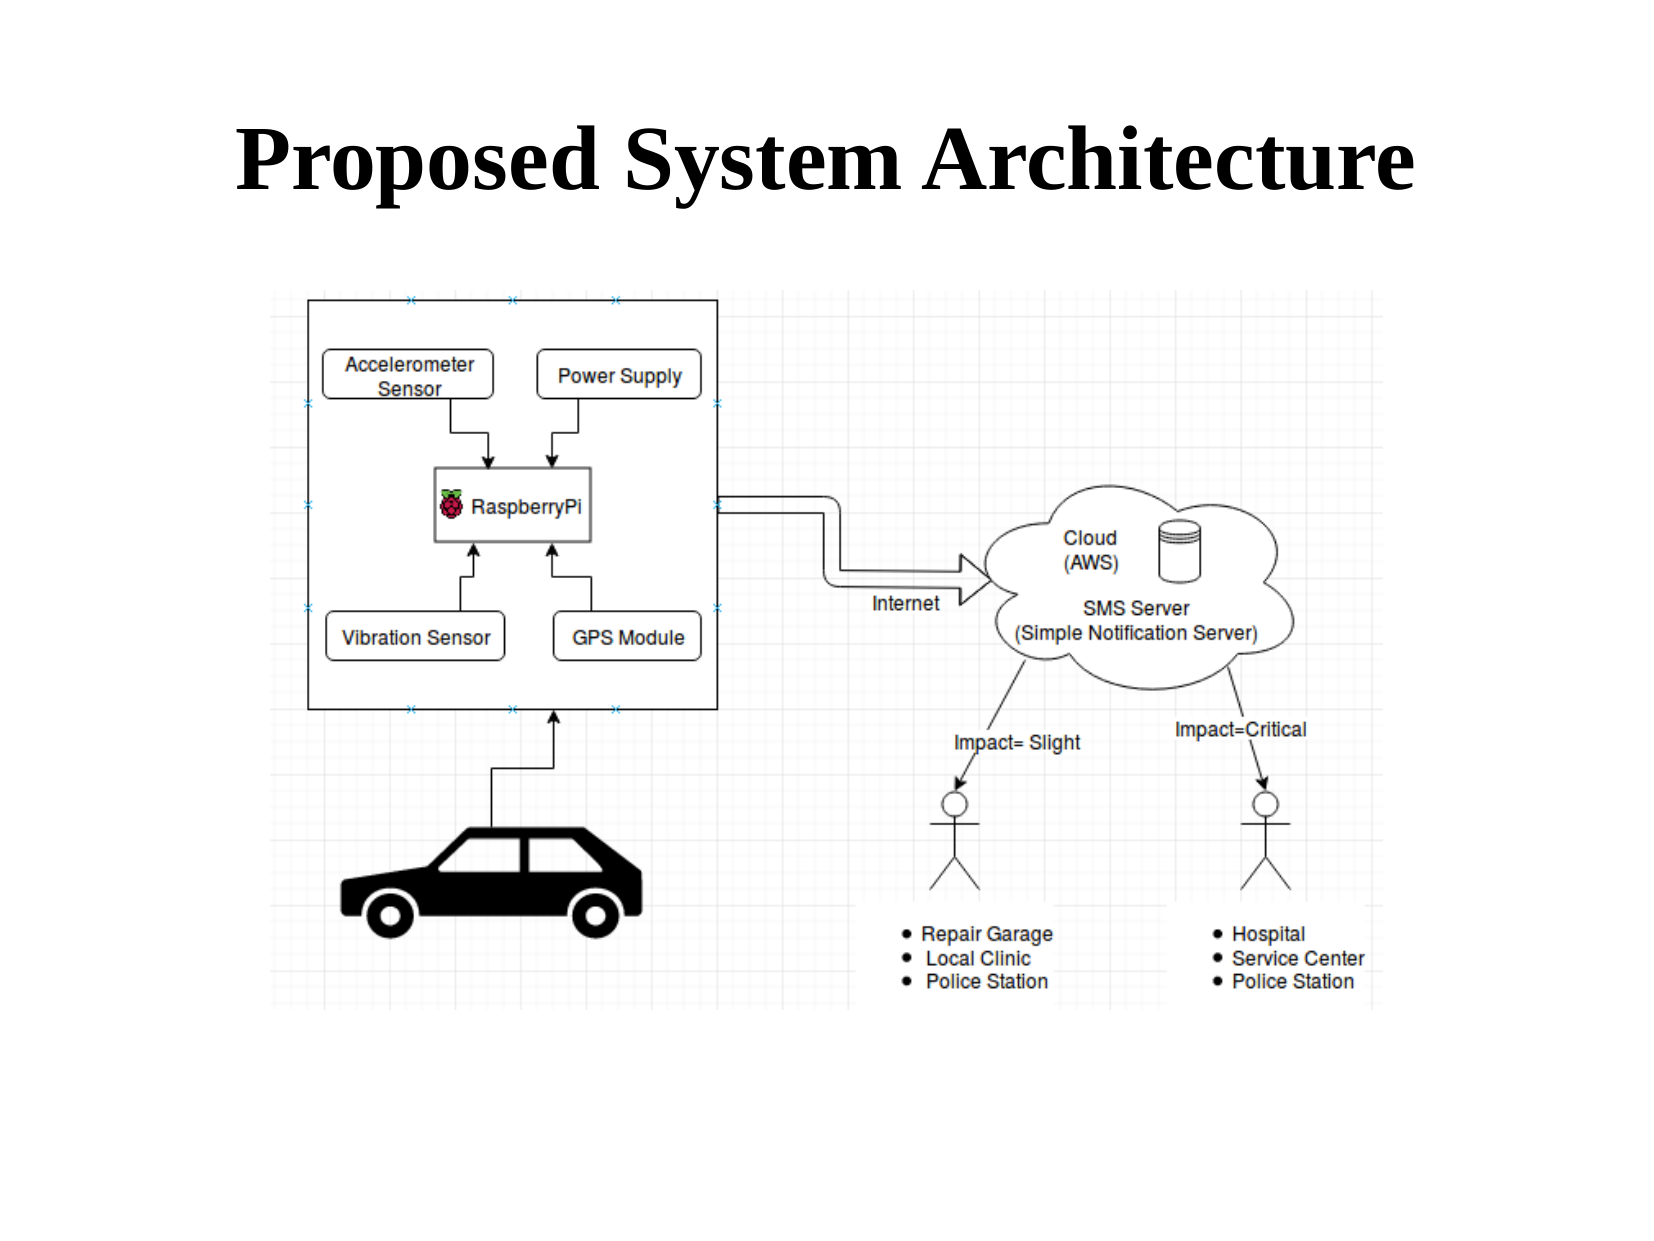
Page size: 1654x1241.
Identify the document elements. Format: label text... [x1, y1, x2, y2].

picture [270, 290, 1383, 1010]
text_box Proposed System Architecture [82, 49, 1571, 257]
